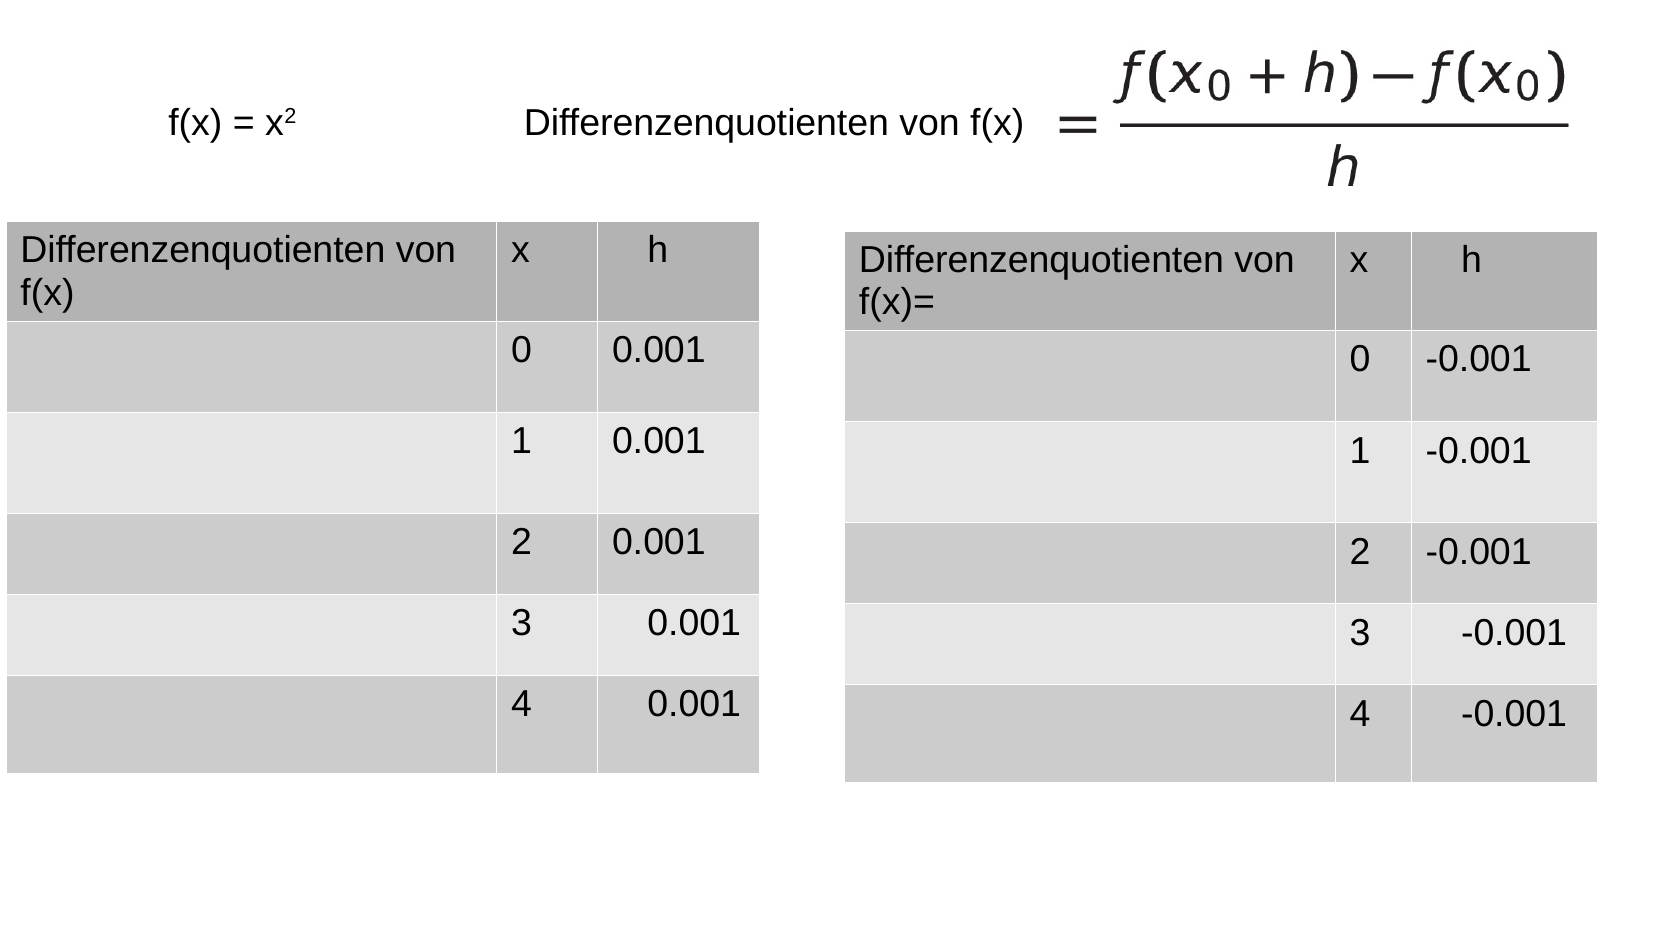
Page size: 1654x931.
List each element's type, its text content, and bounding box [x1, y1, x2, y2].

table_cell 0.001 [598, 413, 759, 513]
table_cell -0.001 [1412, 685, 1597, 782]
table_cell 4 [1336, 685, 1411, 782]
table_cell 0.001 [598, 595, 759, 675]
table_cell 1 [1336, 422, 1411, 522]
table_cell [845, 523, 1335, 603]
text_box f(x) = x2 [153, 94, 355, 152]
table_cell 0.001 [598, 322, 759, 412]
table_cell 2 [497, 514, 597, 594]
table_cell [845, 422, 1335, 522]
table_header h [598, 222, 759, 321]
table_cell [845, 331, 1335, 421]
table_cell -0.001 [1412, 604, 1597, 684]
table_header h [1412, 232, 1597, 330]
table_cell 0 [1336, 331, 1411, 421]
table_cell [845, 604, 1335, 684]
table_cell -0.001 [1412, 422, 1597, 522]
table_cell [7, 514, 496, 594]
table_cell 3 [497, 595, 597, 675]
table_header Differenzenquotienten von f(x) [7, 222, 496, 321]
table_cell 1 [497, 413, 597, 513]
table_cell [7, 413, 496, 513]
table_cell [7, 676, 496, 773]
table_cell 4 [497, 676, 597, 773]
table_header Differenzenquotienten von f(x)= [845, 232, 1335, 330]
table_cell -0.001 [1412, 331, 1597, 421]
table_cell 0.001 [598, 514, 759, 594]
table_cell [7, 595, 496, 675]
table_cell [7, 322, 496, 412]
table_cell -0.001 [1412, 523, 1597, 603]
picture [1051, 46, 1571, 189]
text_box Differenzenquotienten von f(x) [509, 94, 1040, 152]
table_cell 0.001 [598, 676, 759, 773]
table_header x [497, 222, 597, 321]
table_cell 3 [1336, 604, 1411, 684]
table_header x [1336, 232, 1411, 330]
table_cell 0 [497, 322, 597, 412]
table_cell 2 [1336, 523, 1411, 603]
table_cell [845, 685, 1335, 782]
